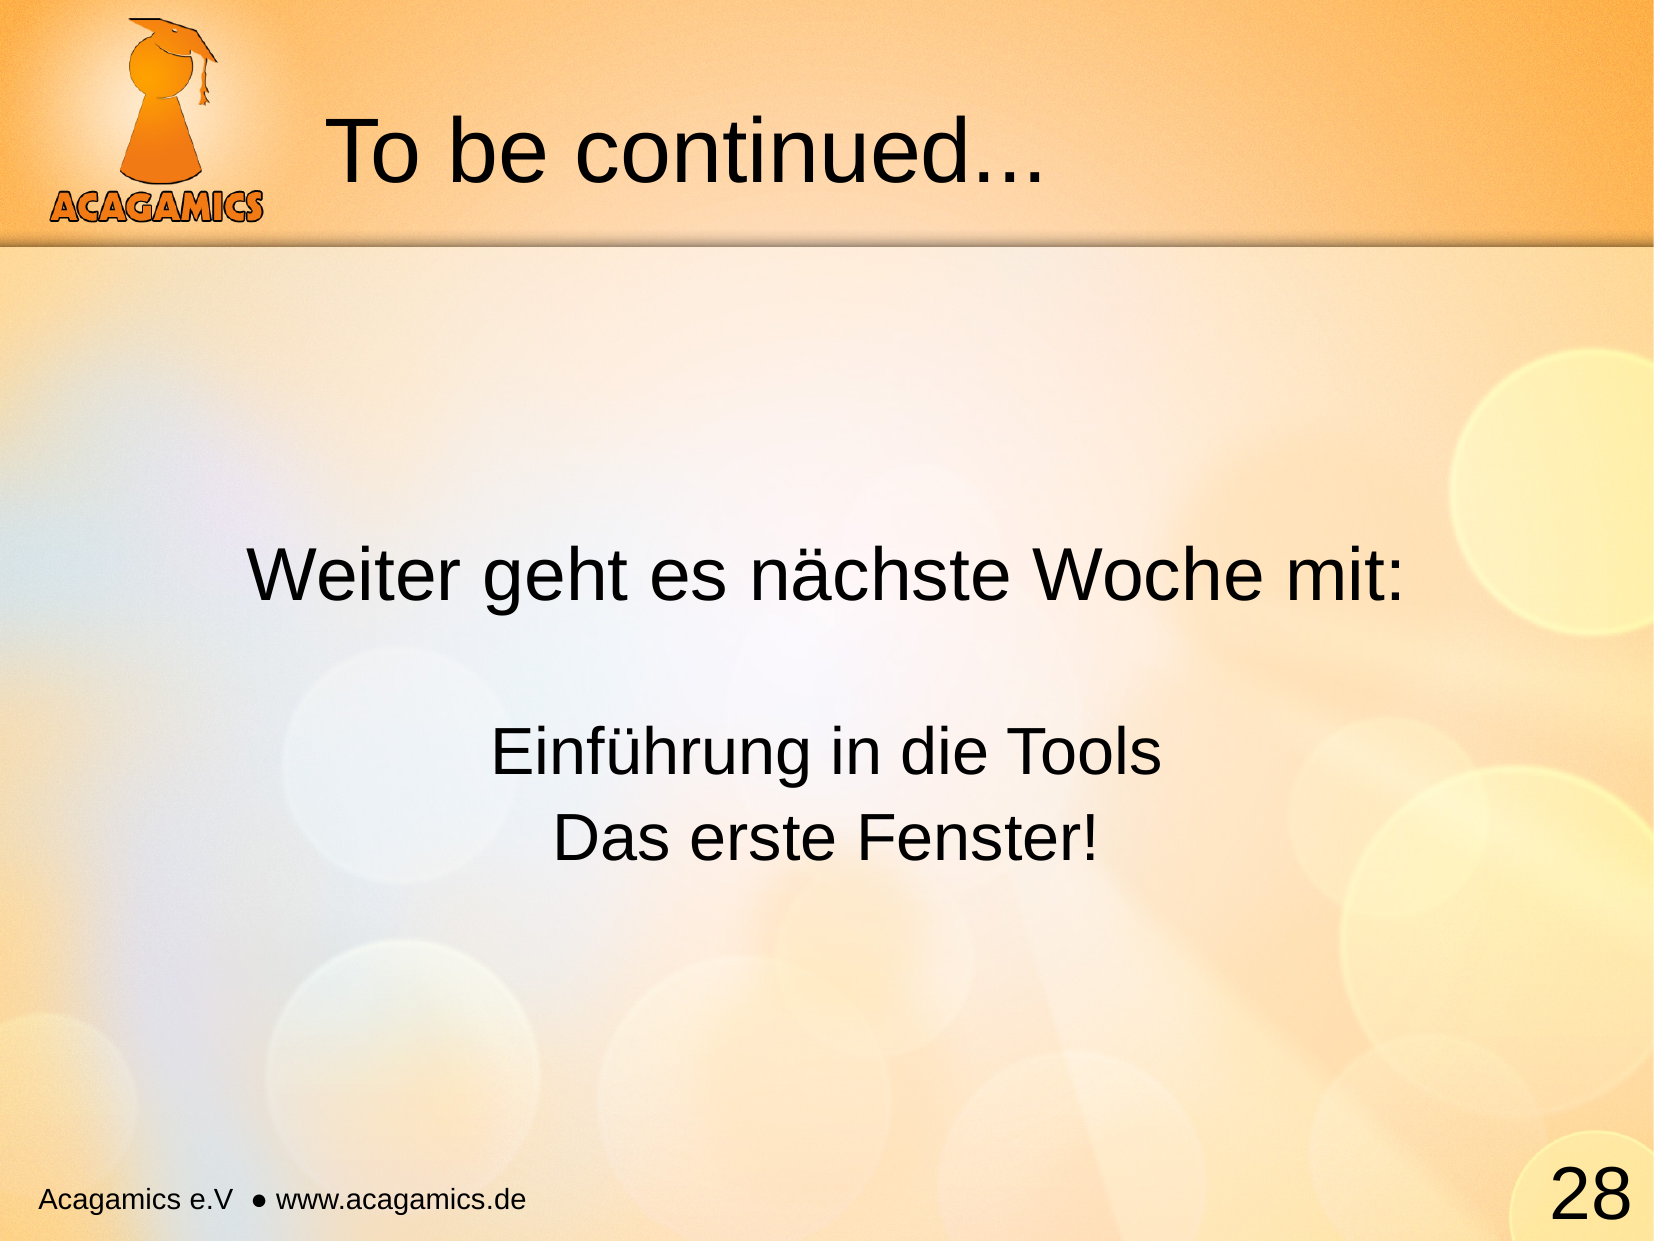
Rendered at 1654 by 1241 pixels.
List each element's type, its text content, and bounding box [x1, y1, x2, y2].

subtitle Weiter geht es nächste Woche mit: Einführung in die Tools Das erste Fenster! [82, 290, 1571, 1109]
text_box [1517, 1151, 1654, 1241]
title To be continued... [324, 76, 1571, 216]
